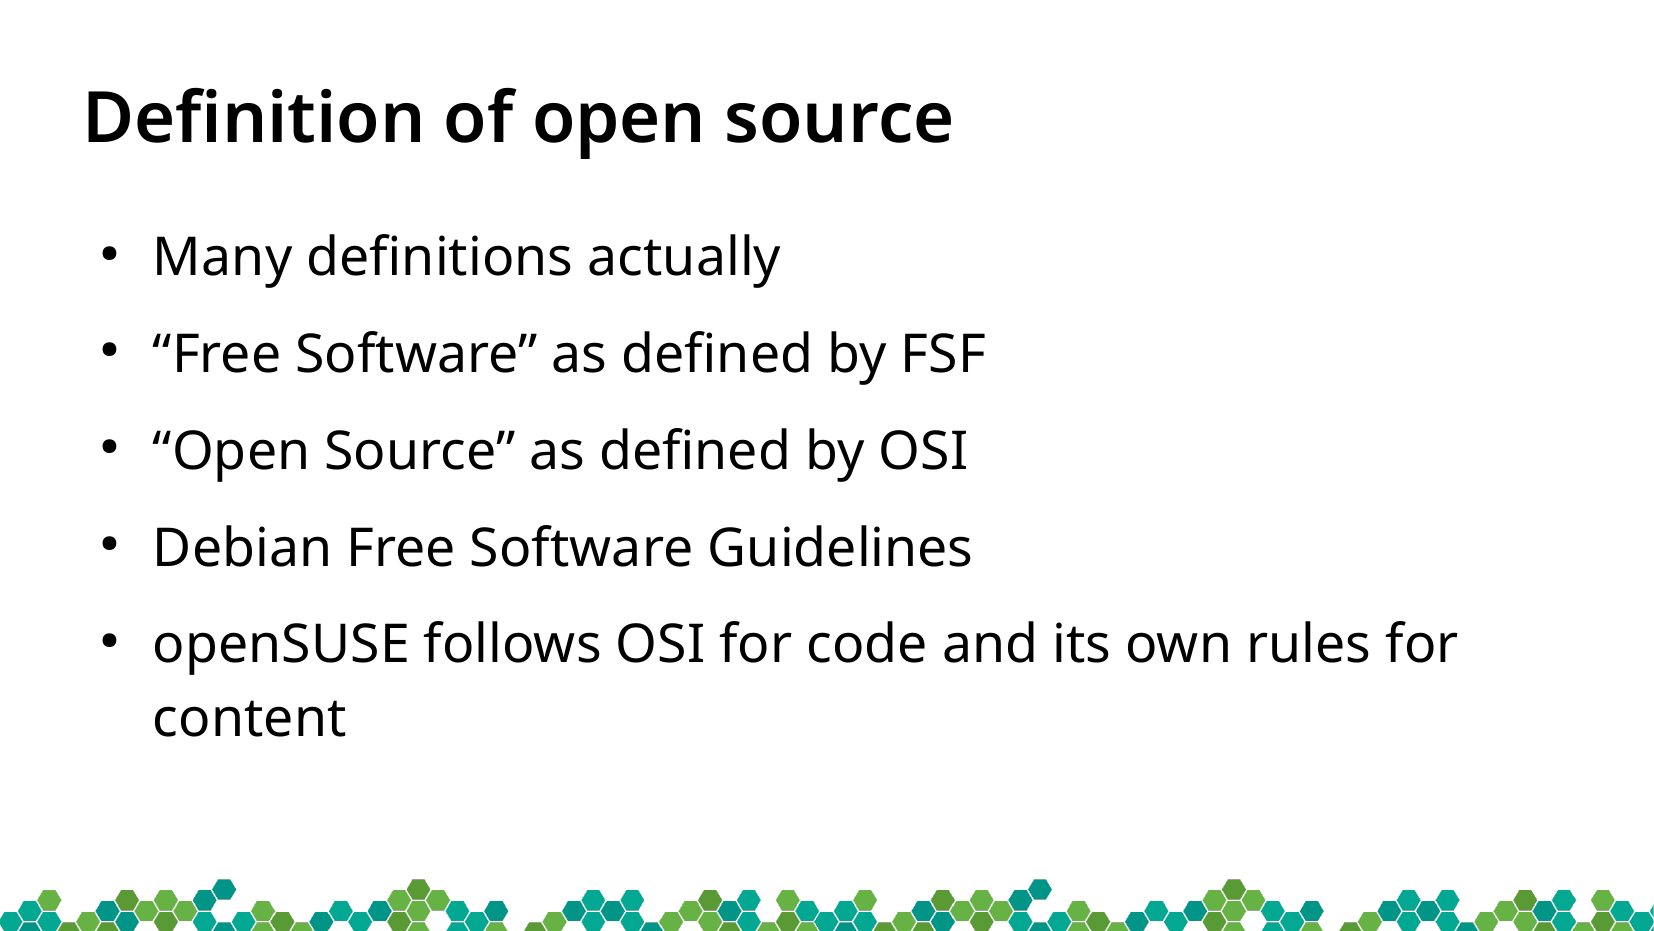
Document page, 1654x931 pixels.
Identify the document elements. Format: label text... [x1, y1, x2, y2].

title Definition of open source [82, 37, 1571, 193]
list Many definitions actually “Free Software” as defined by FSF “Open Source” as defined by OSI Debian Free Software Guidelines openSUSE follows OSI for code and its own rules for content [82, 217, 1571, 758]
picture [0, 871, 1654, 931]
